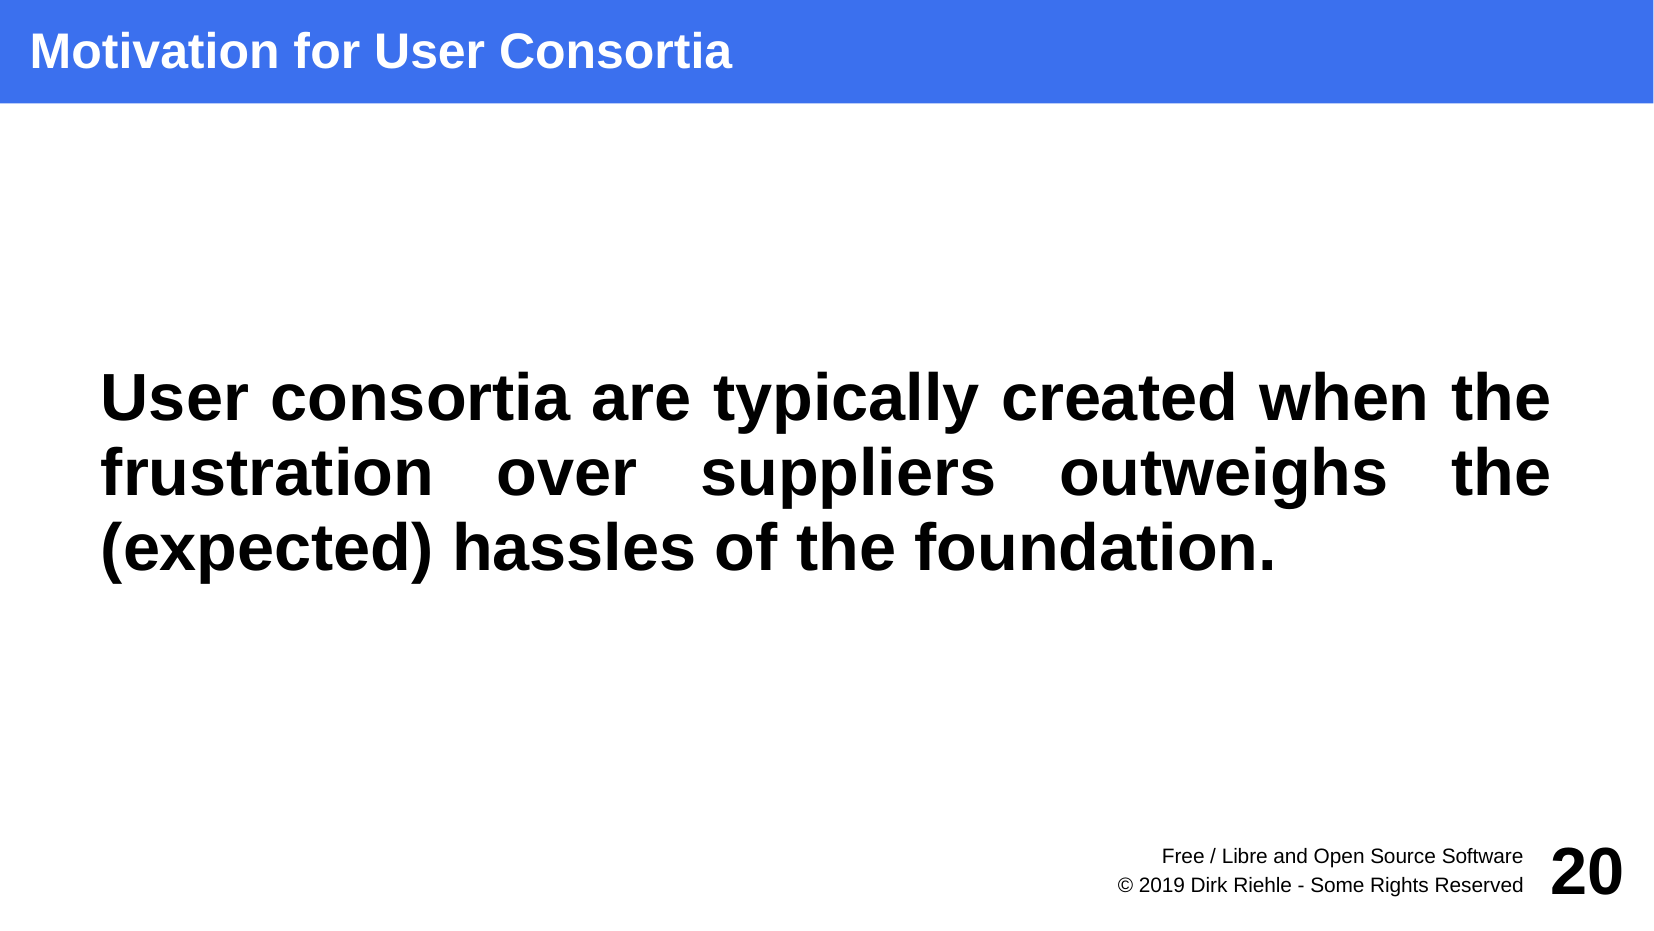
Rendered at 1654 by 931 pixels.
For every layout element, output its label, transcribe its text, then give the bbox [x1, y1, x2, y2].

title Motivation for User Consortia [0, 0, 1654, 104]
subtitle User consortia are typically created when the frustration over suppliers outweighs the (expected) hassles of the foundation. [29, 132, 1625, 813]
